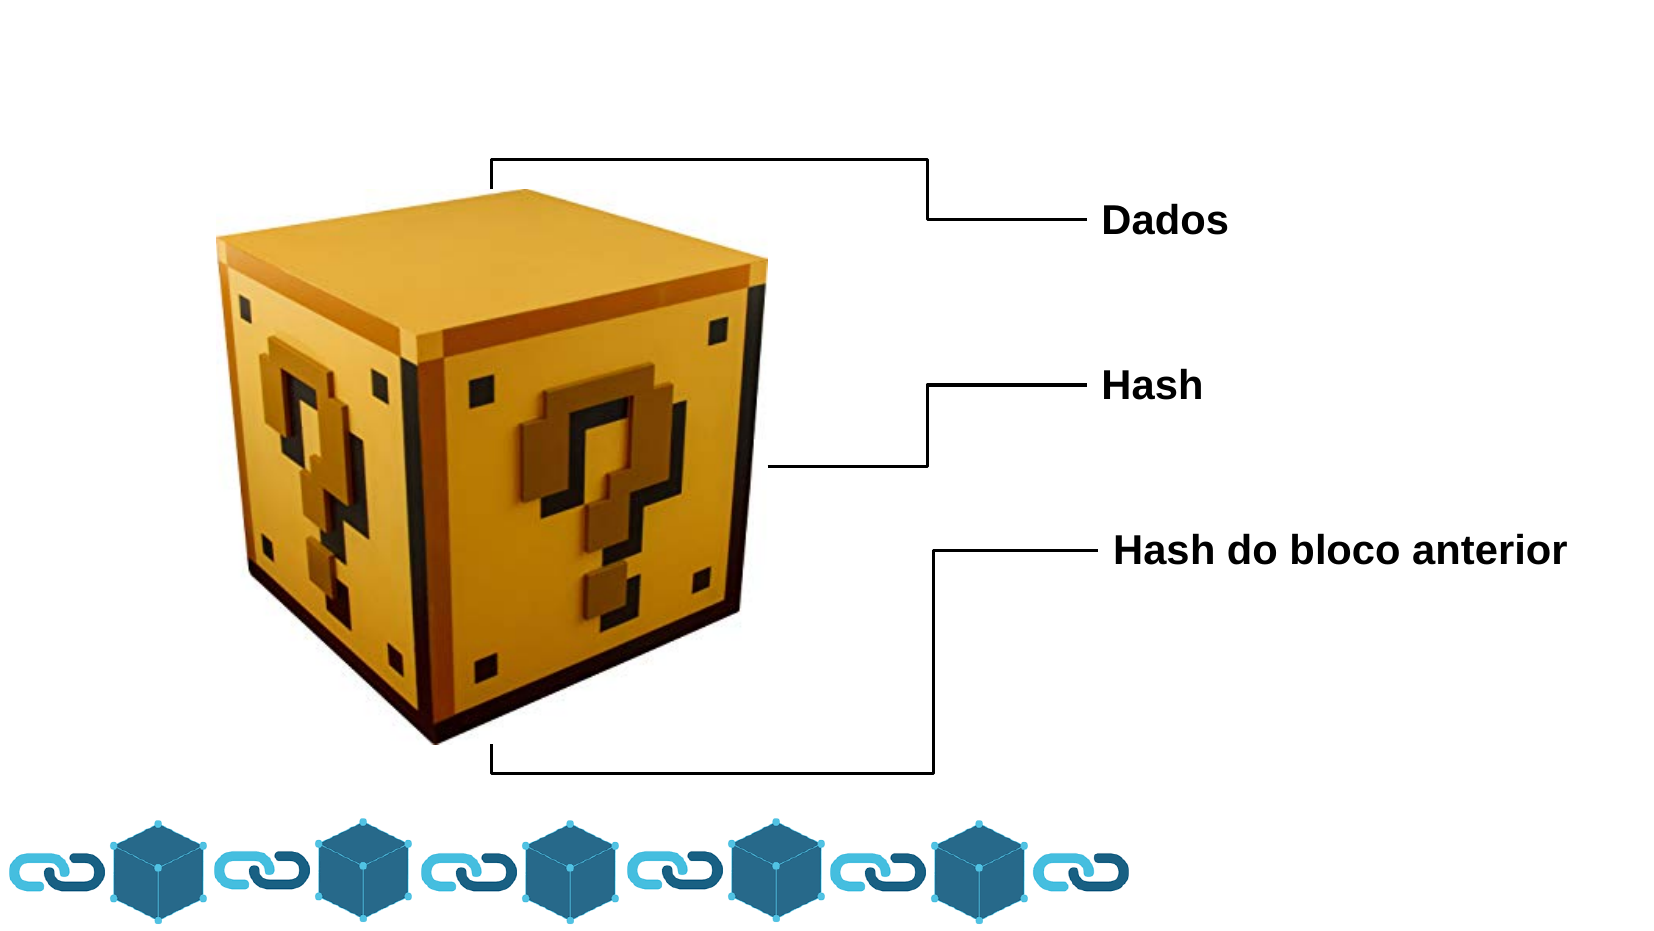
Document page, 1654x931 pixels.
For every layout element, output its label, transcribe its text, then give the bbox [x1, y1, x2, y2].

text_box Hash do bloco anterior [1098, 519, 1607, 579]
text_box Hash [1086, 354, 1219, 409]
picture [216, 189, 768, 745]
text_box Dados [1086, 188, 1244, 244]
picture [4, 814, 1134, 928]
